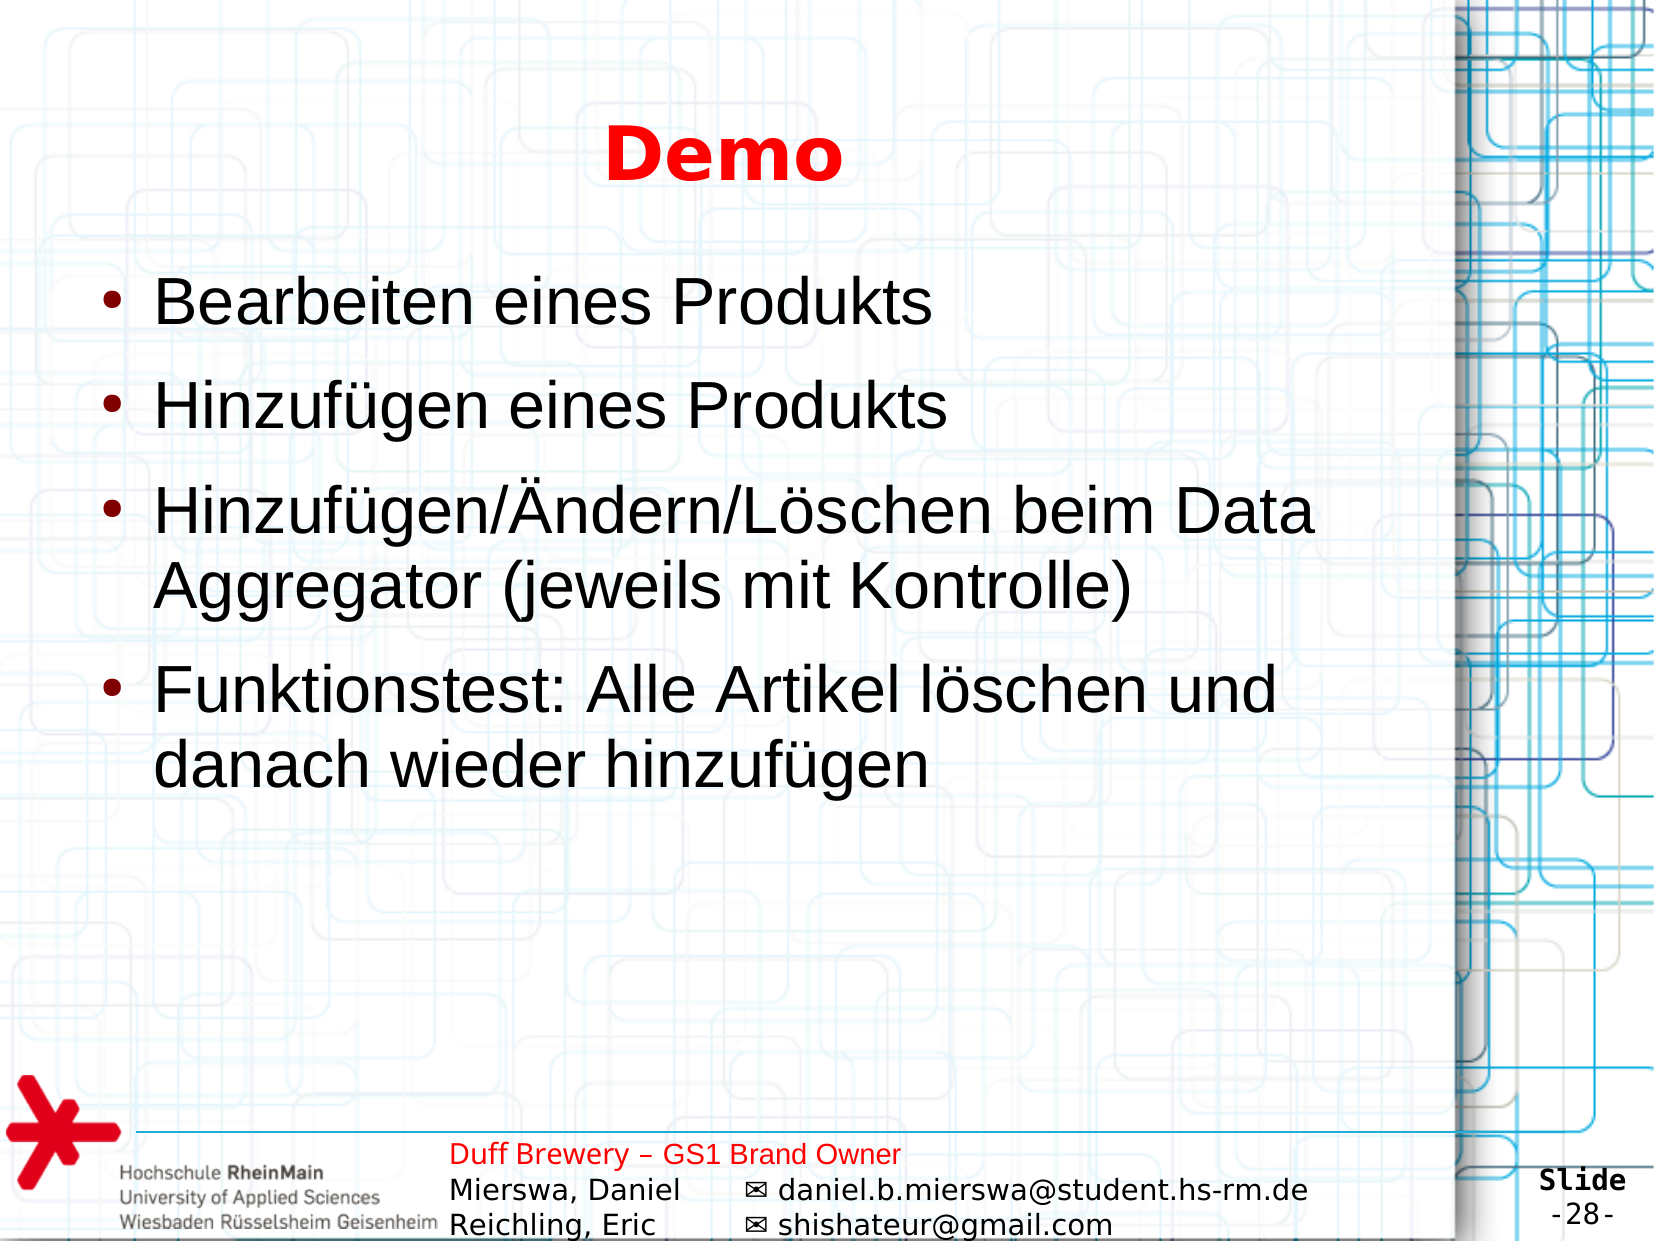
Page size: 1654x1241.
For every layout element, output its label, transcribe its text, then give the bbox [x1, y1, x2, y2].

picture [0, 0, 1654, 1241]
list Bearbeiten eines Produkts Hinzufügen eines Produkts Hinzufügen/Ändern/Löschen beim Data Aggregator (jeweils mit Kontrolle) Funktionstest: Alle Artikel löschen und danach wieder hinzufügen [82, 264, 1418, 1108]
picture [964, 1221, 973, 1233]
title Demo [29, 70, 1418, 239]
picture [568, 1221, 577, 1233]
